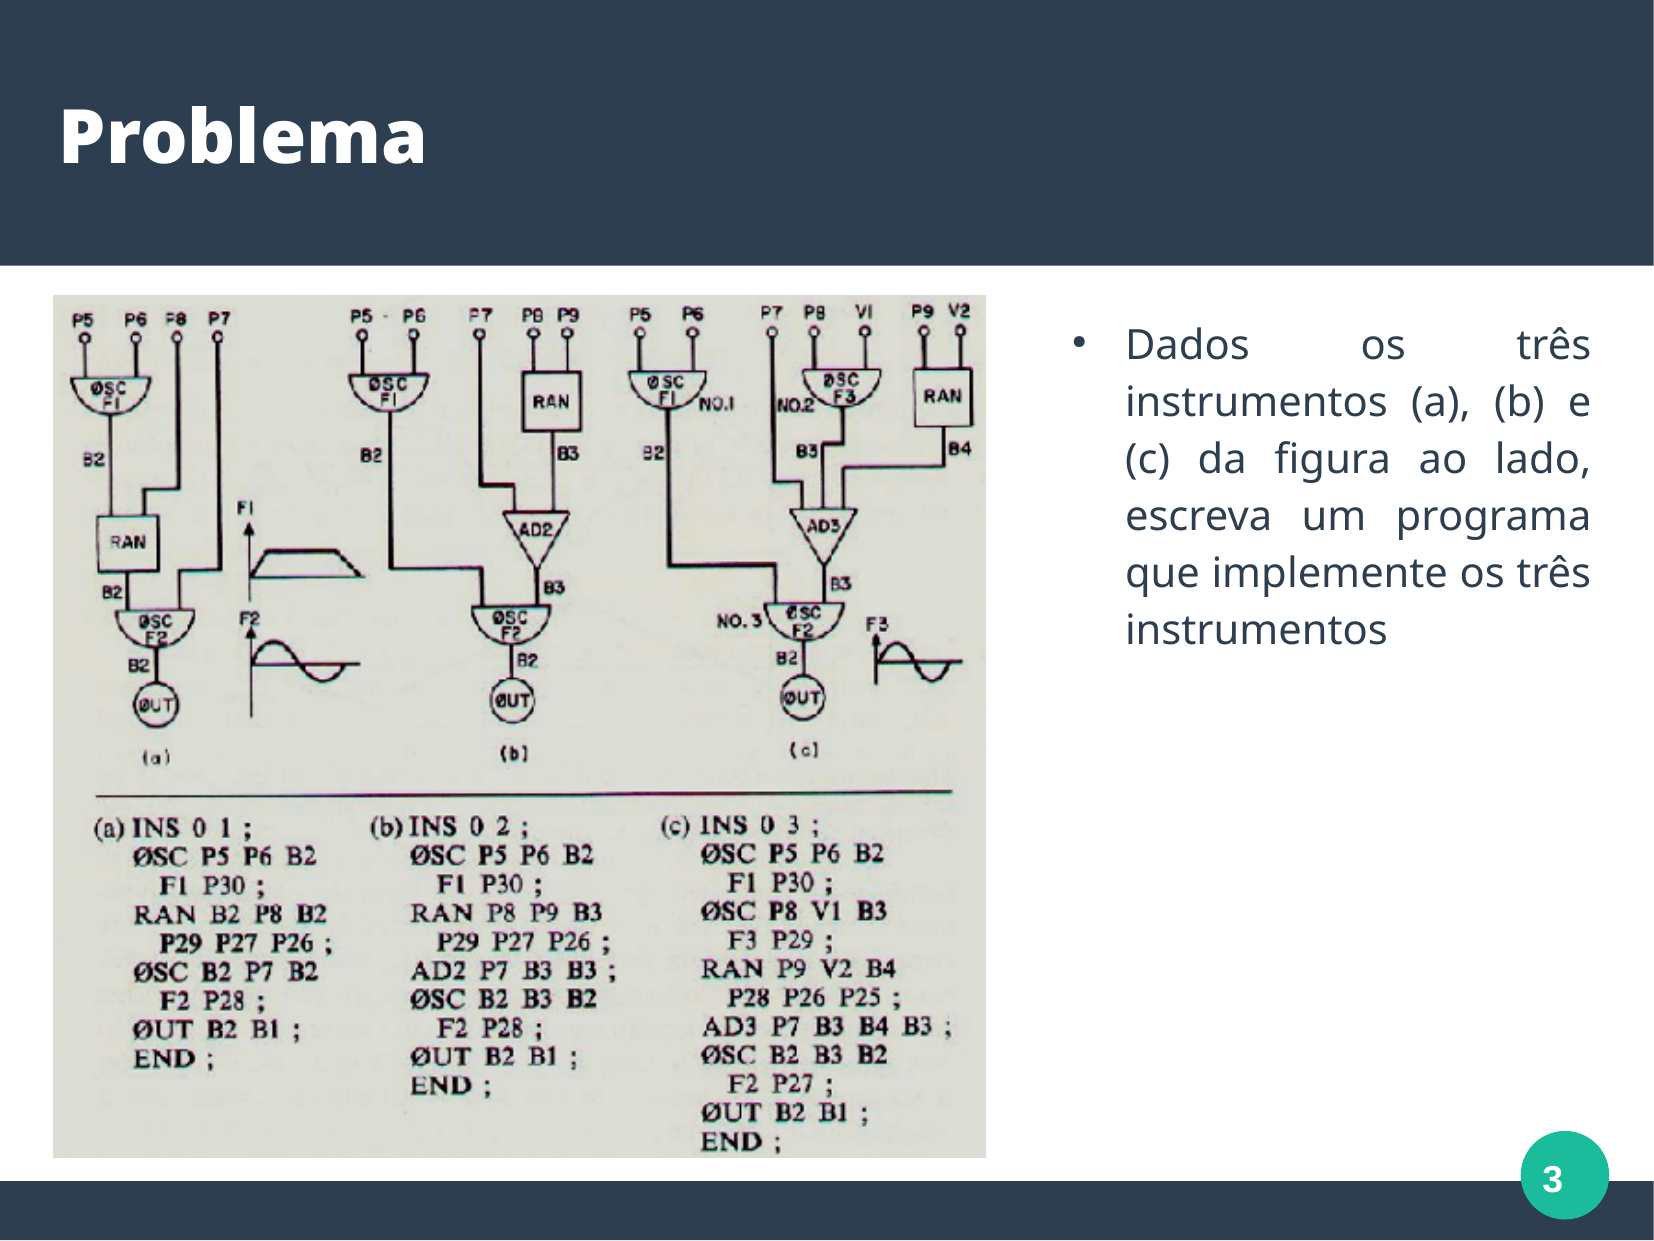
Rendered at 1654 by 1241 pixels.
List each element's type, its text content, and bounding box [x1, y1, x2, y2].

picture [53, 295, 987, 1158]
title Problema [59, 55, 1595, 213]
text_box Dados os três instrumentos (a), (b) e (c) da figura ao lado, escreva um programa que implemente os três instrumentos [1039, 307, 1607, 662]
